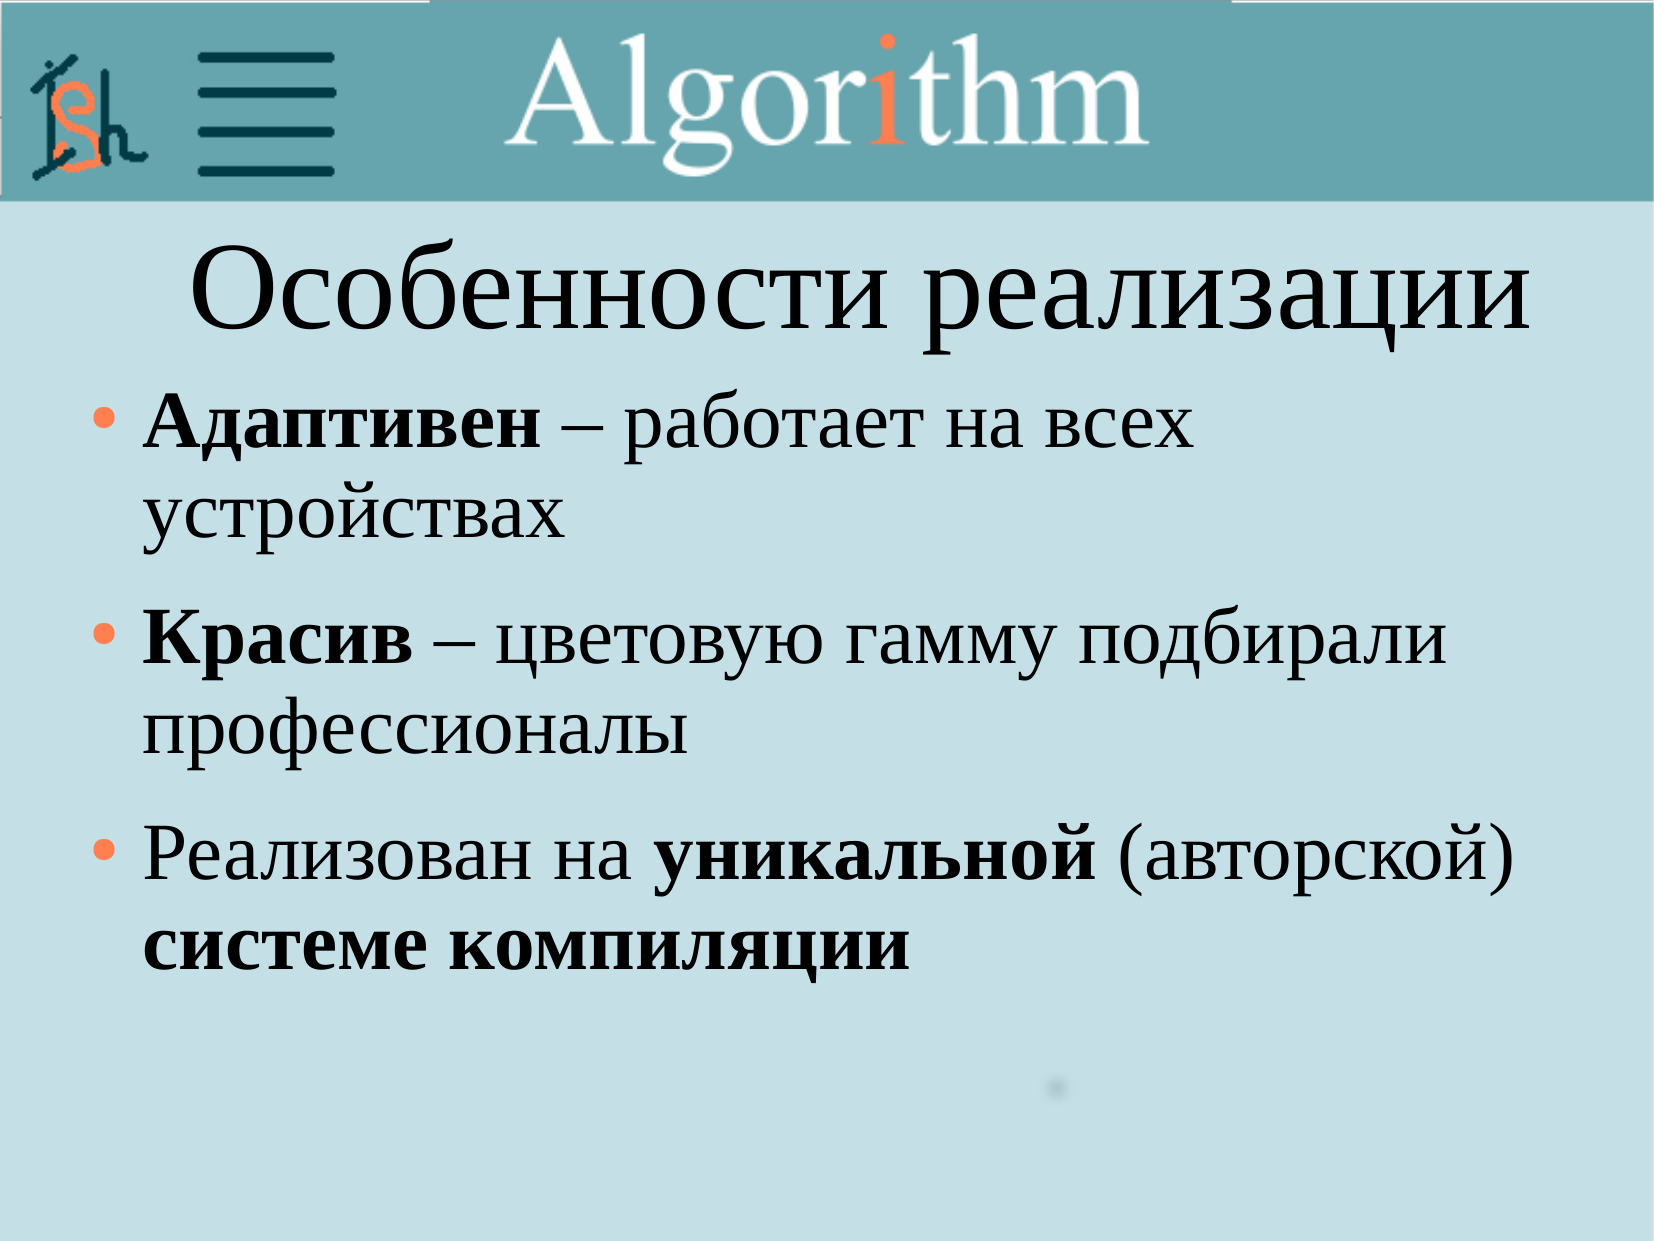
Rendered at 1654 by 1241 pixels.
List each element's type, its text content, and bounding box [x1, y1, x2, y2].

list Адаптивен – работает на всех устройствах Красив – цветовую гамму подбирали профессионалы Реализован на уникальной (авторской) системе компиляции [71, 375, 1561, 1095]
picture [0, 0, 1654, 1241]
title Особенности реализации [116, 183, 1606, 391]
